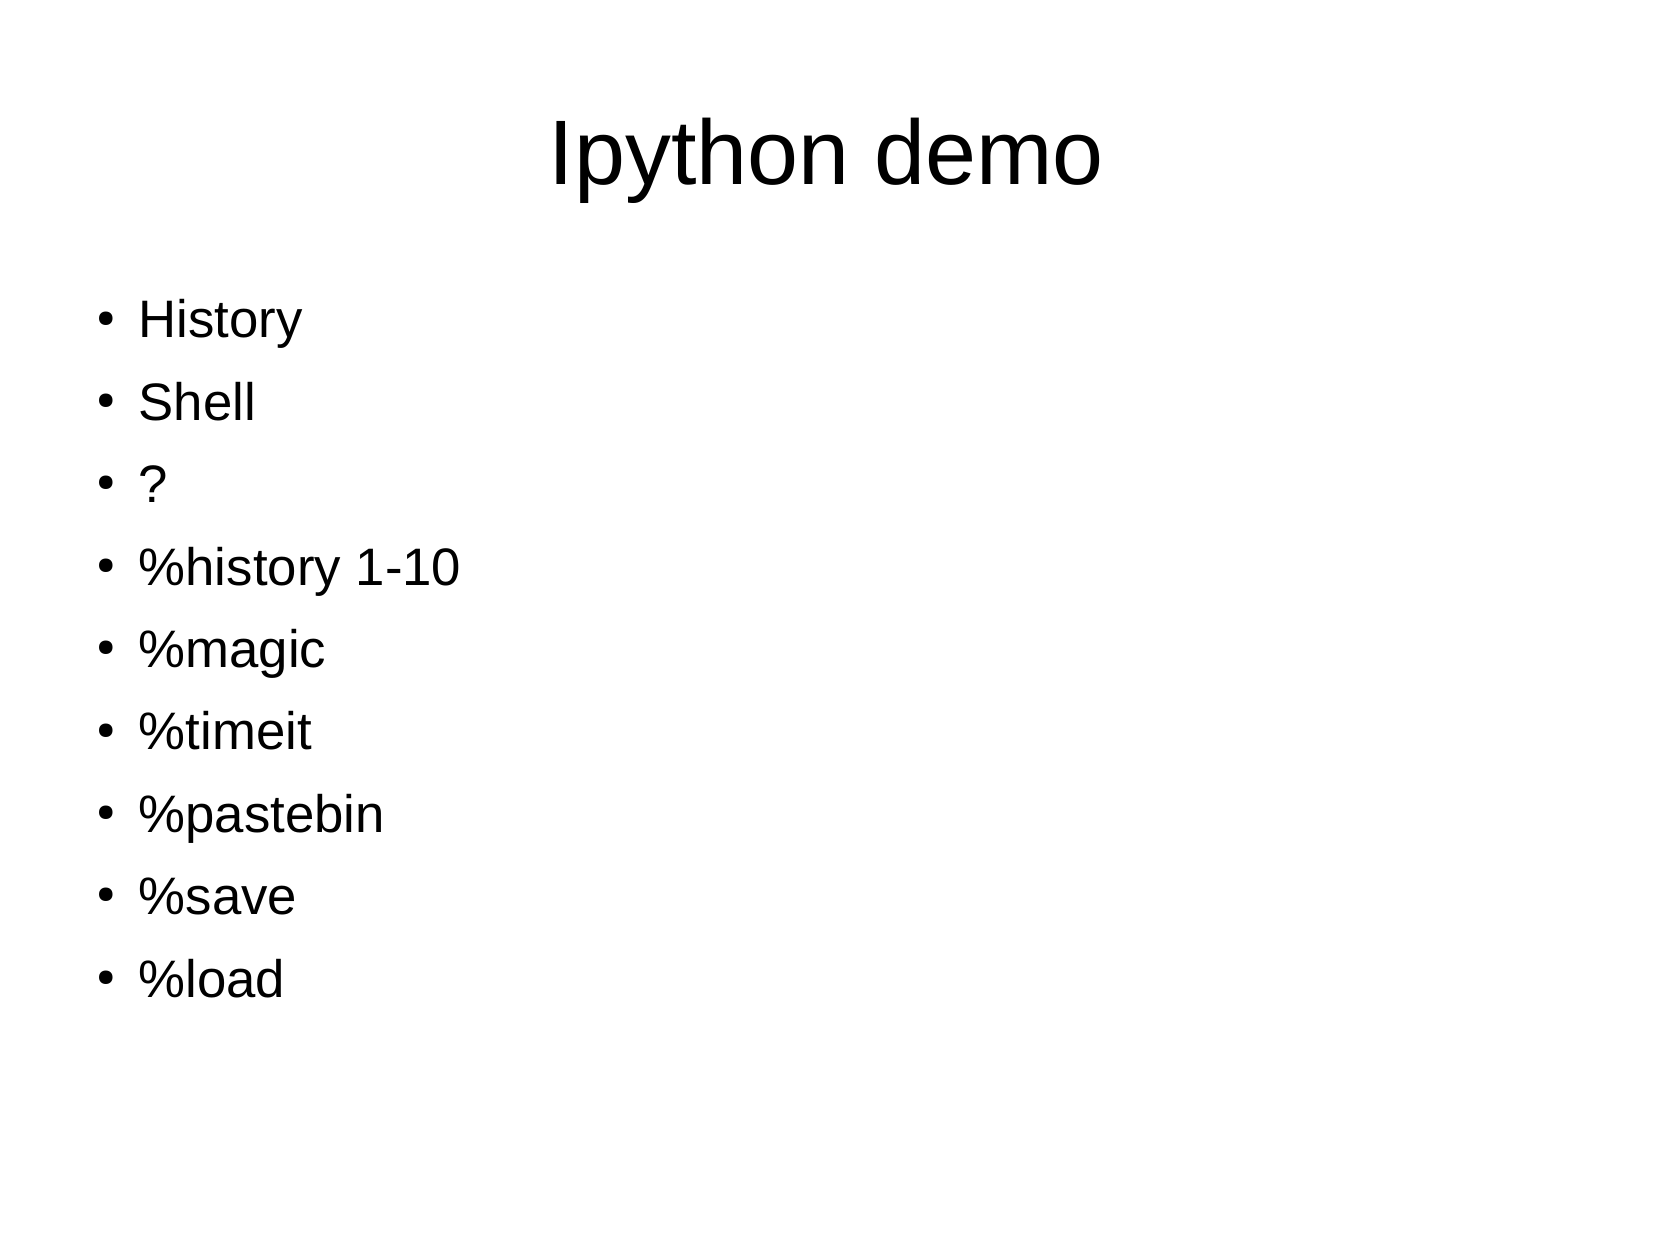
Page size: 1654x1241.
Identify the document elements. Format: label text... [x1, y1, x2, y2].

list History Shell ? %history 1-10 %magic %timeit %pastebin %save %load [82, 290, 1571, 1010]
title Ipython demo [82, 49, 1571, 257]
